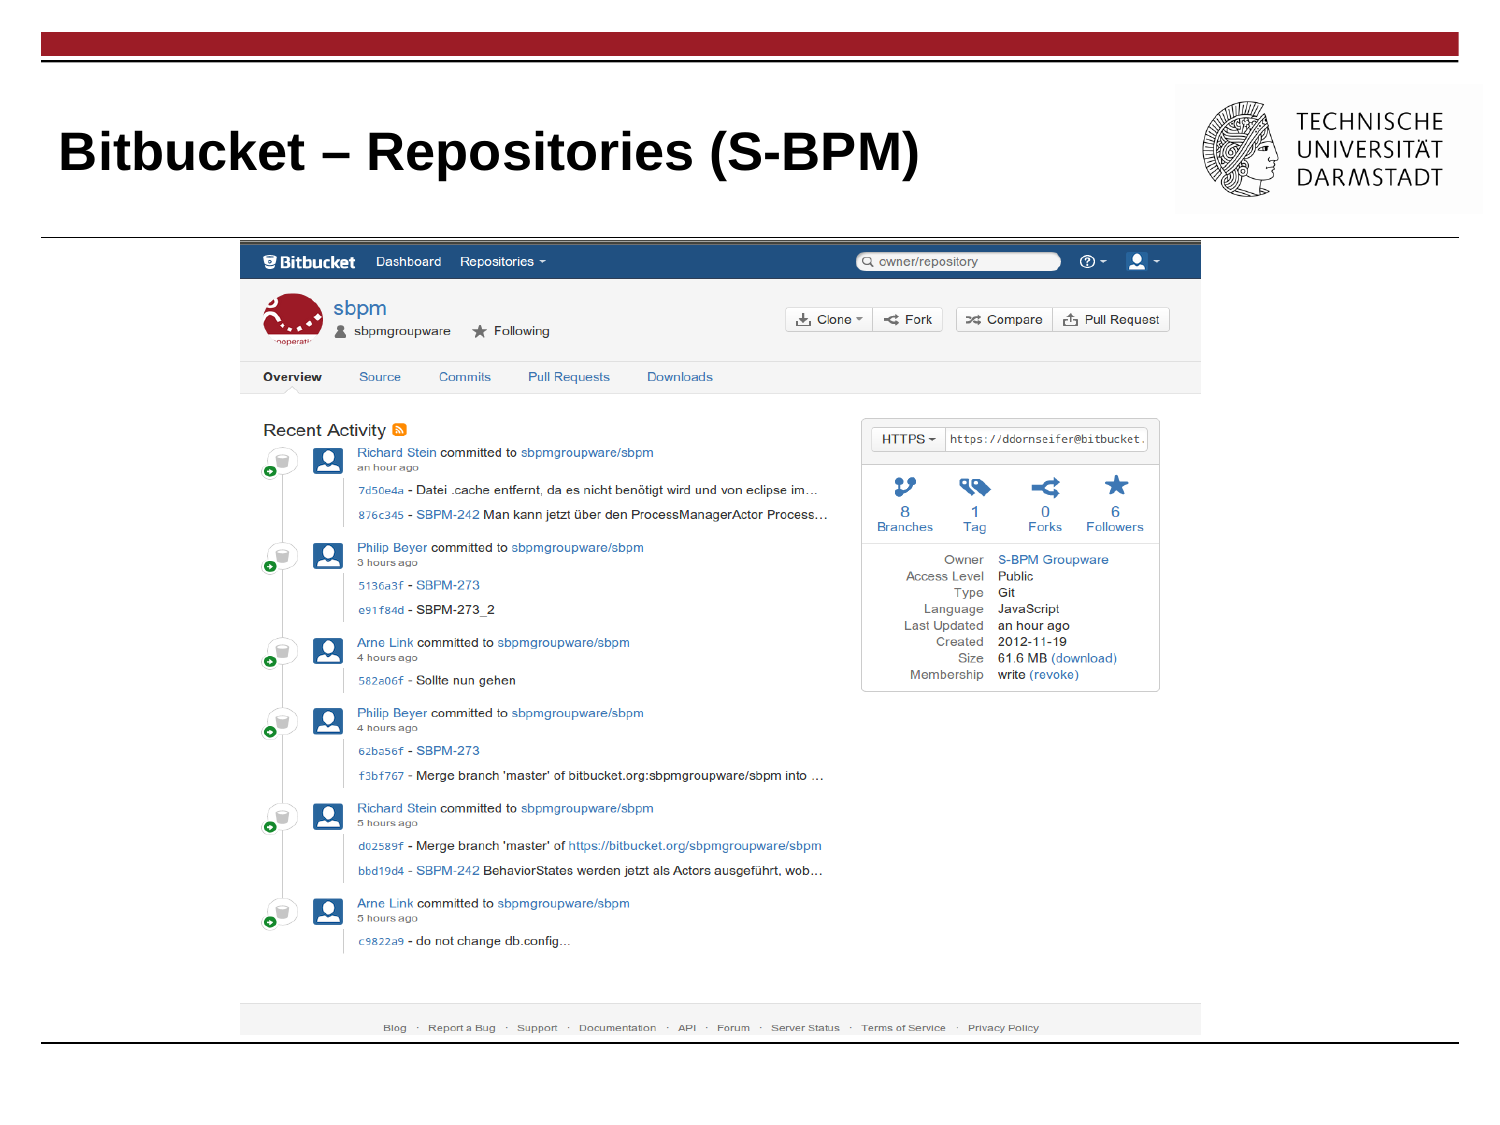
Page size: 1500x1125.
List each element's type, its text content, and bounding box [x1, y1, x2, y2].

picture [1175, 84, 1483, 214]
picture [240, 239, 1201, 1036]
text_box Bitbucket – Repositories (S-BPM) [58, 80, 1149, 218]
